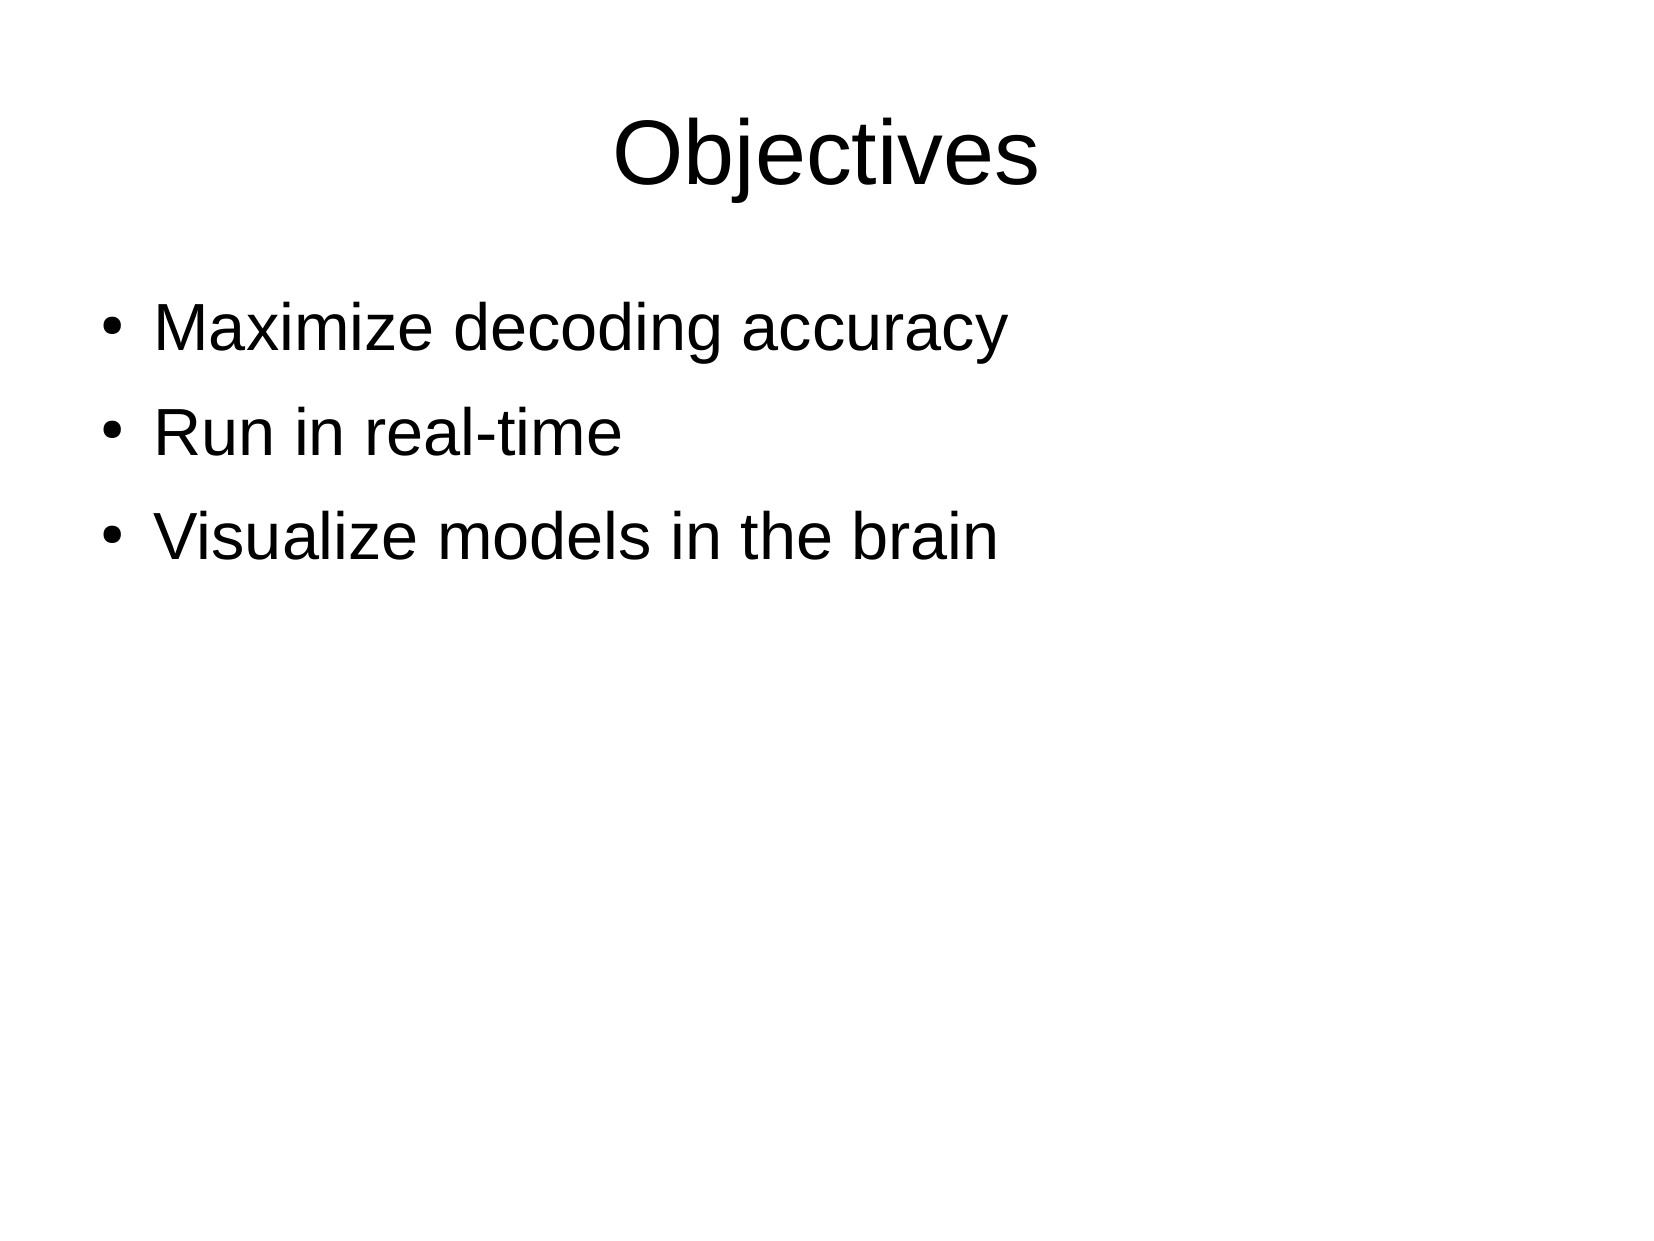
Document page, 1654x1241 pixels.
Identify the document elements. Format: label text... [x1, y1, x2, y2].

list Maximize decoding accuracy Run in real-time Visualize models in the brain [82, 290, 1571, 1010]
title Objectives [82, 49, 1571, 257]
